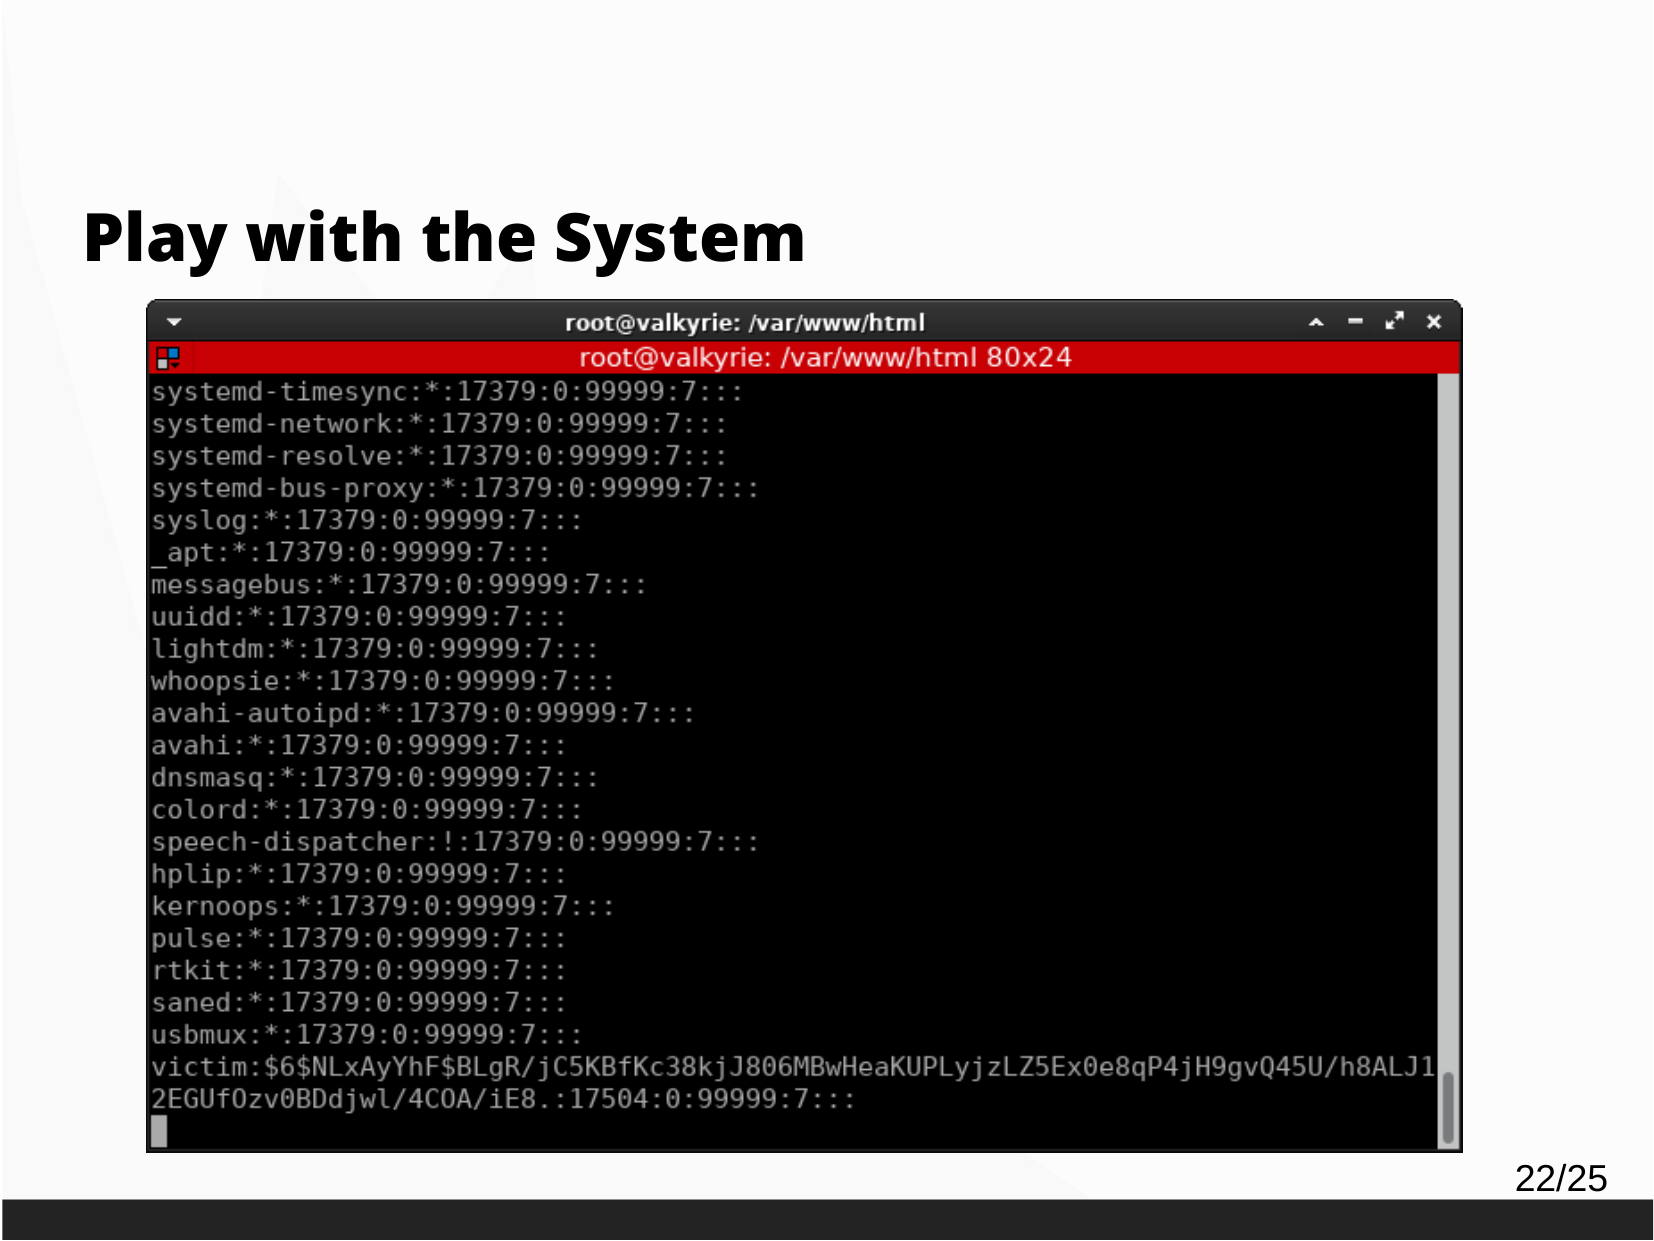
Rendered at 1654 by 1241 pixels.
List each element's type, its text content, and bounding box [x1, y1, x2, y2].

title Play with the System [82, 132, 1571, 340]
text_box 22/25 [1500, 1149, 1651, 1201]
picture [2, 0, 1654, 1241]
